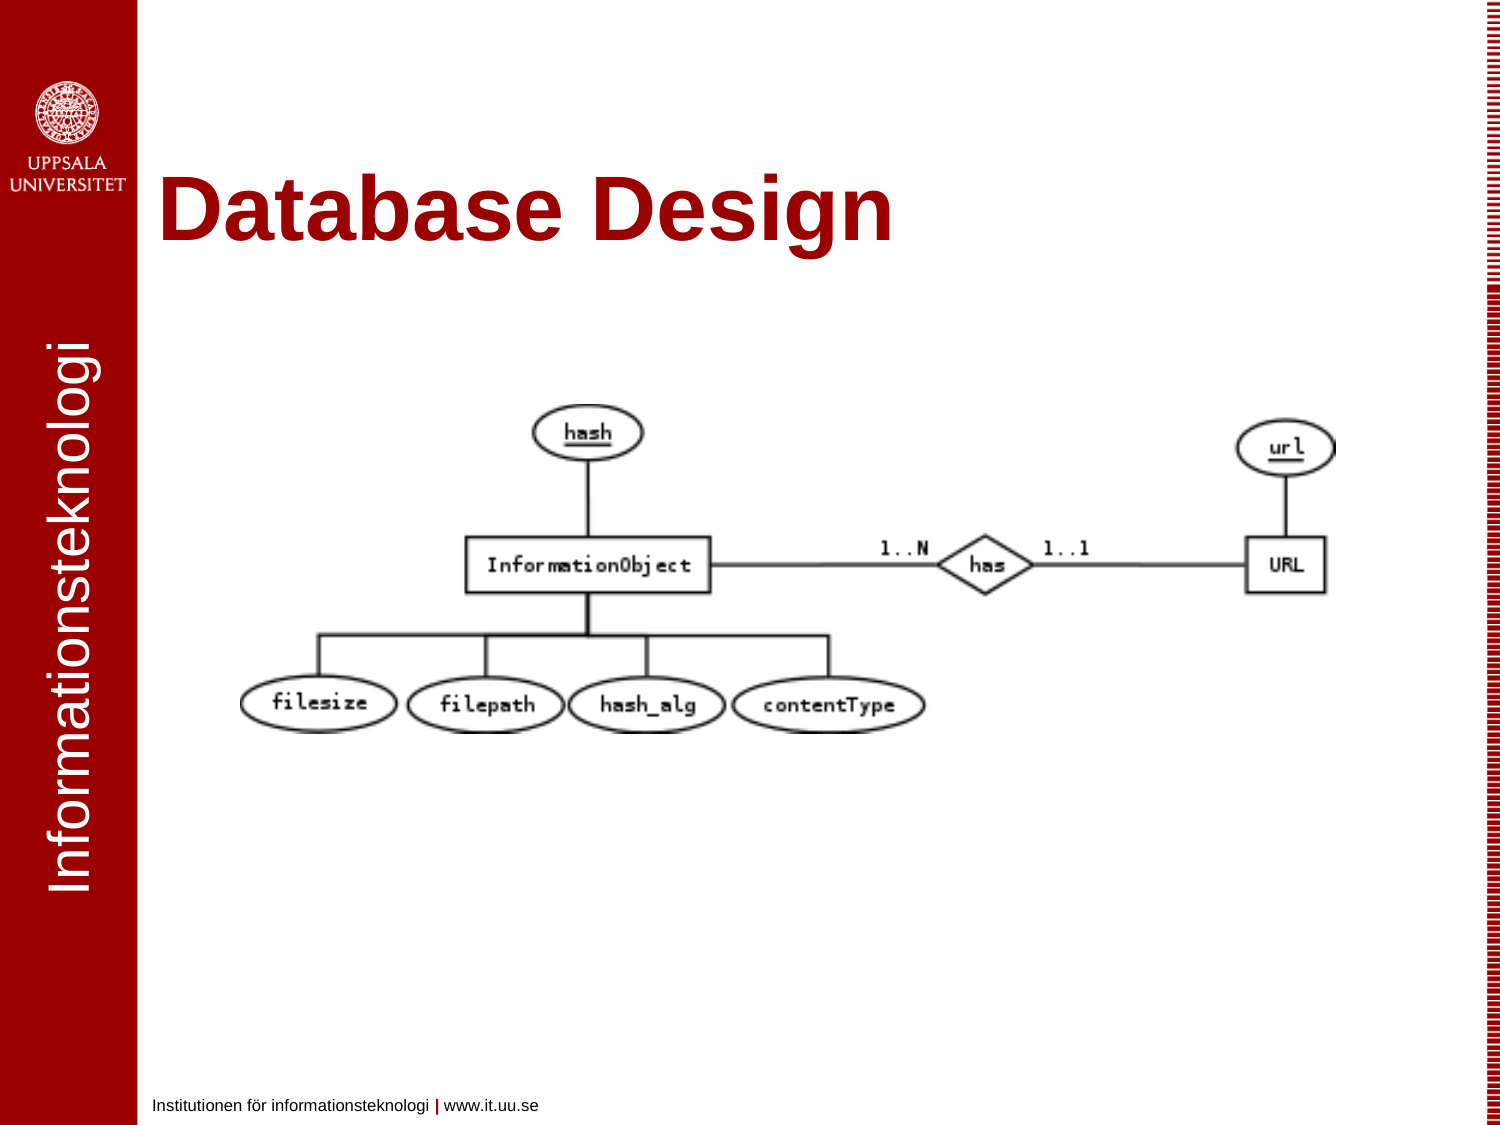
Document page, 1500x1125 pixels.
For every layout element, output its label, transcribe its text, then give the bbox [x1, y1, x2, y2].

title Database Design [142, 31, 1482, 267]
picture [1487, 0, 1500, 1125]
picture [240, 404, 1336, 734]
picture [5, 76, 131, 200]
